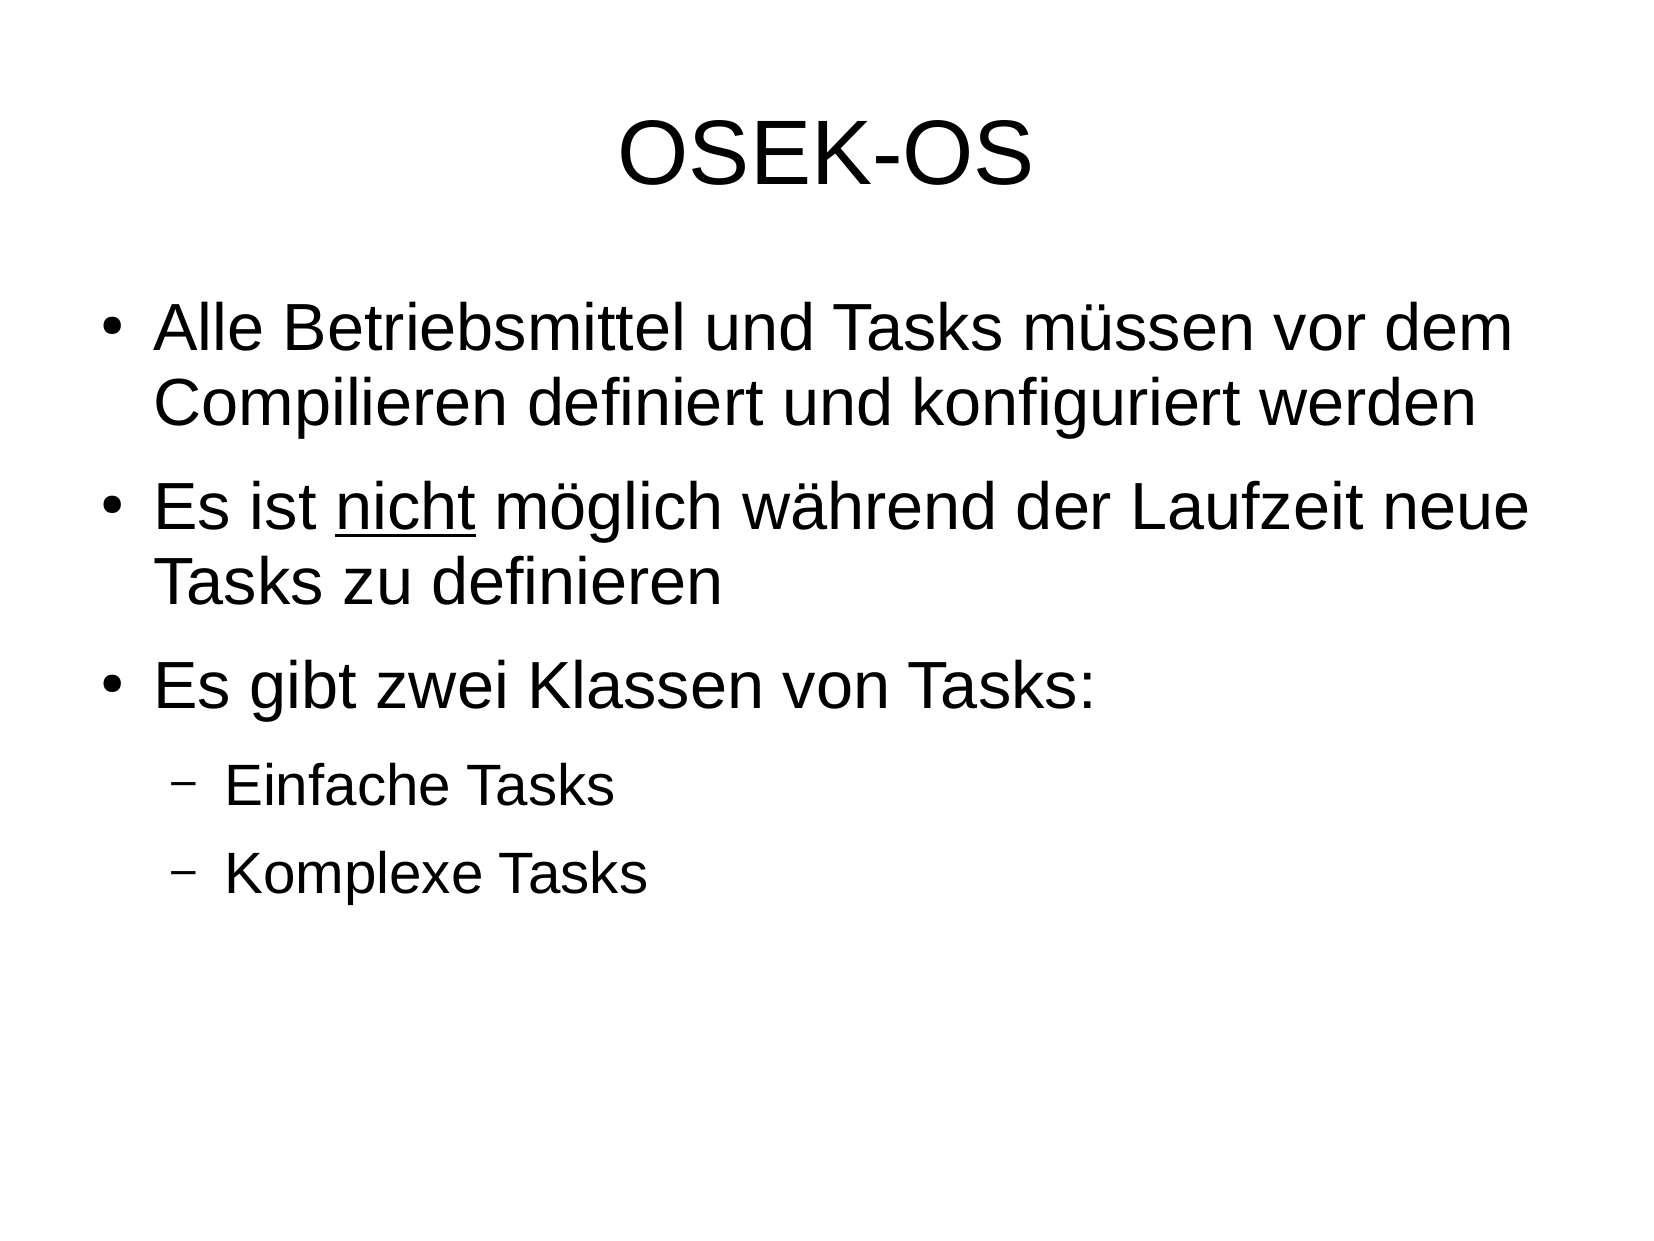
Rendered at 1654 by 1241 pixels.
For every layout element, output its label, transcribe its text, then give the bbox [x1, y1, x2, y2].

list Alle Betriebsmittel und Tasks müssen vor dem Compilieren definiert und konfiguriert werden Es ist nicht möglich während der Laufzeit neue Tasks zu definieren Es gibt zwei Klassen von Tasks: Einfache Tasks Komplexe Tasks [82, 290, 1538, 1010]
title OSEK-OS [82, 49, 1571, 257]
